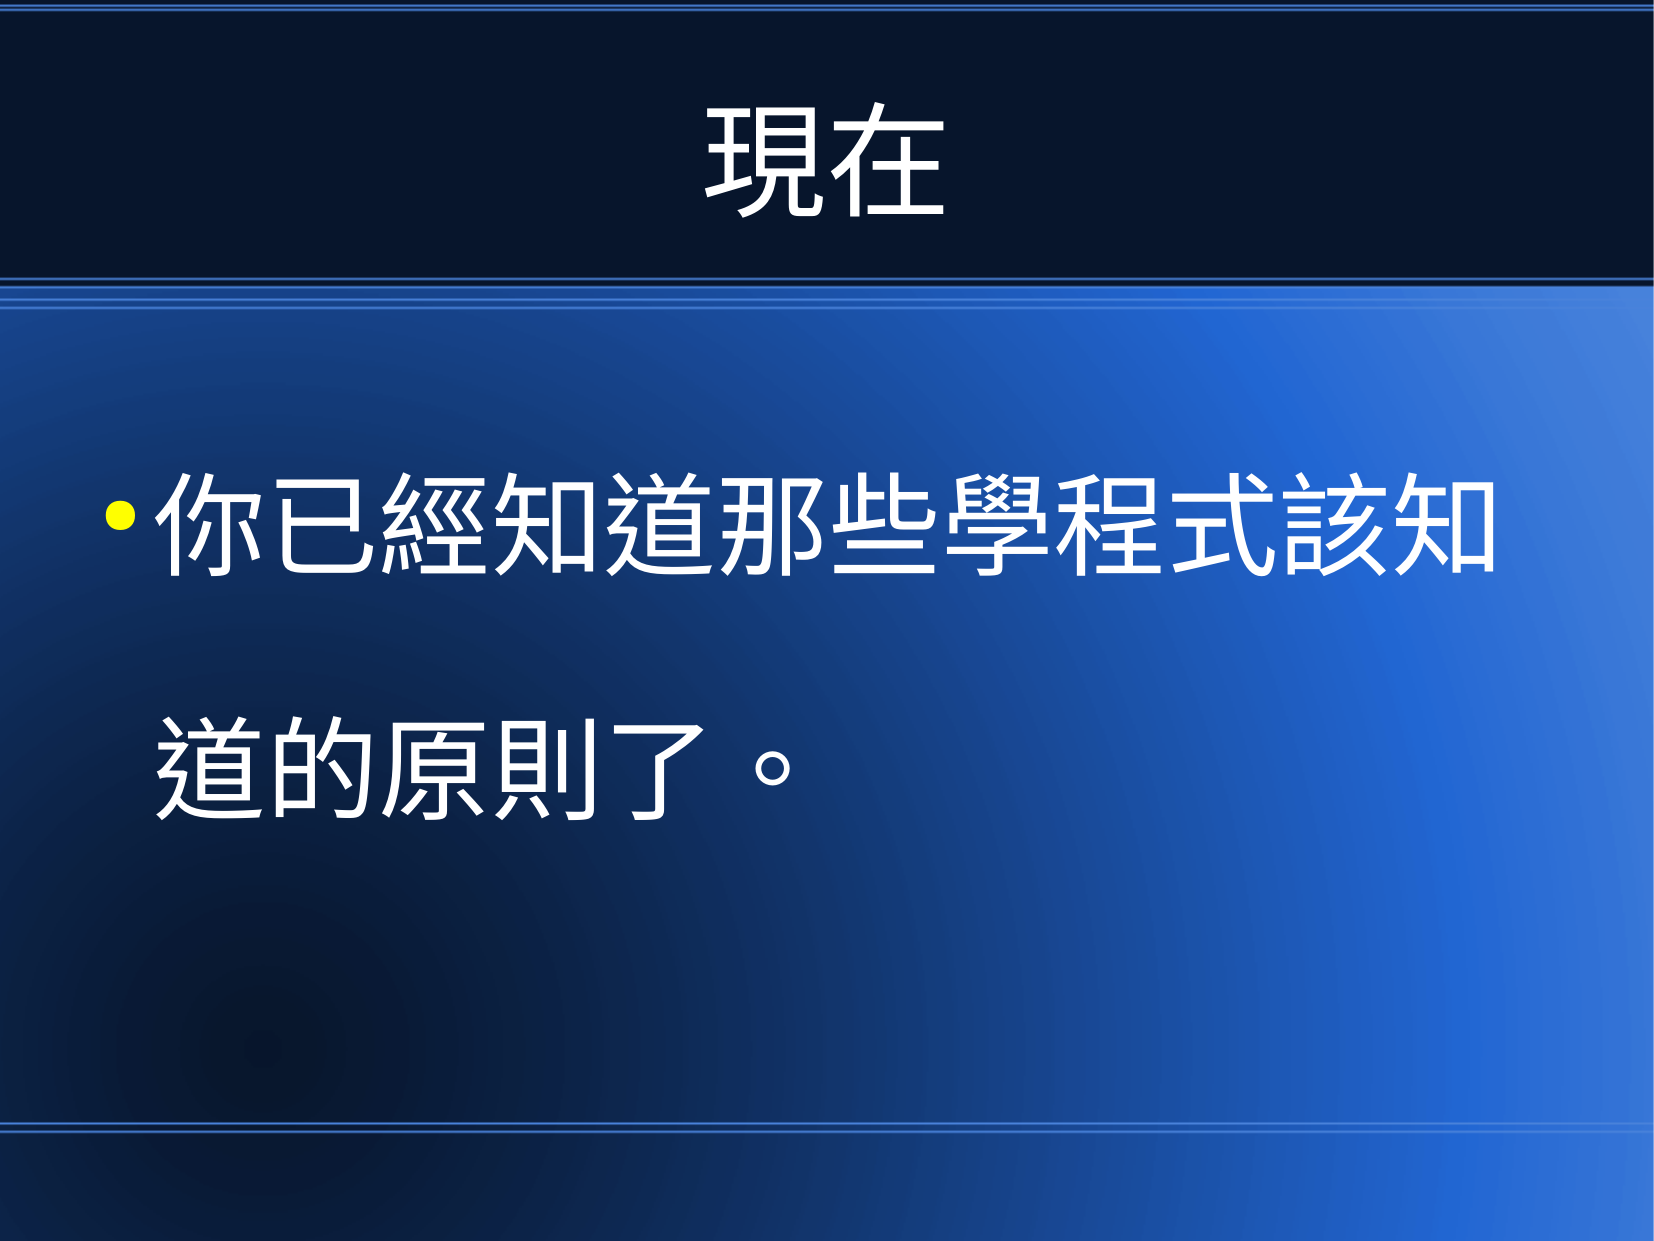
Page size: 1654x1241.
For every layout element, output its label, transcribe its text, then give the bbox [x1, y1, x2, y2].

list 你已經知道那些學程式該知道的原則了。 [82, 355, 1571, 1241]
picture [0, 0, 1654, 1241]
title 現在 [82, 49, 1571, 257]
